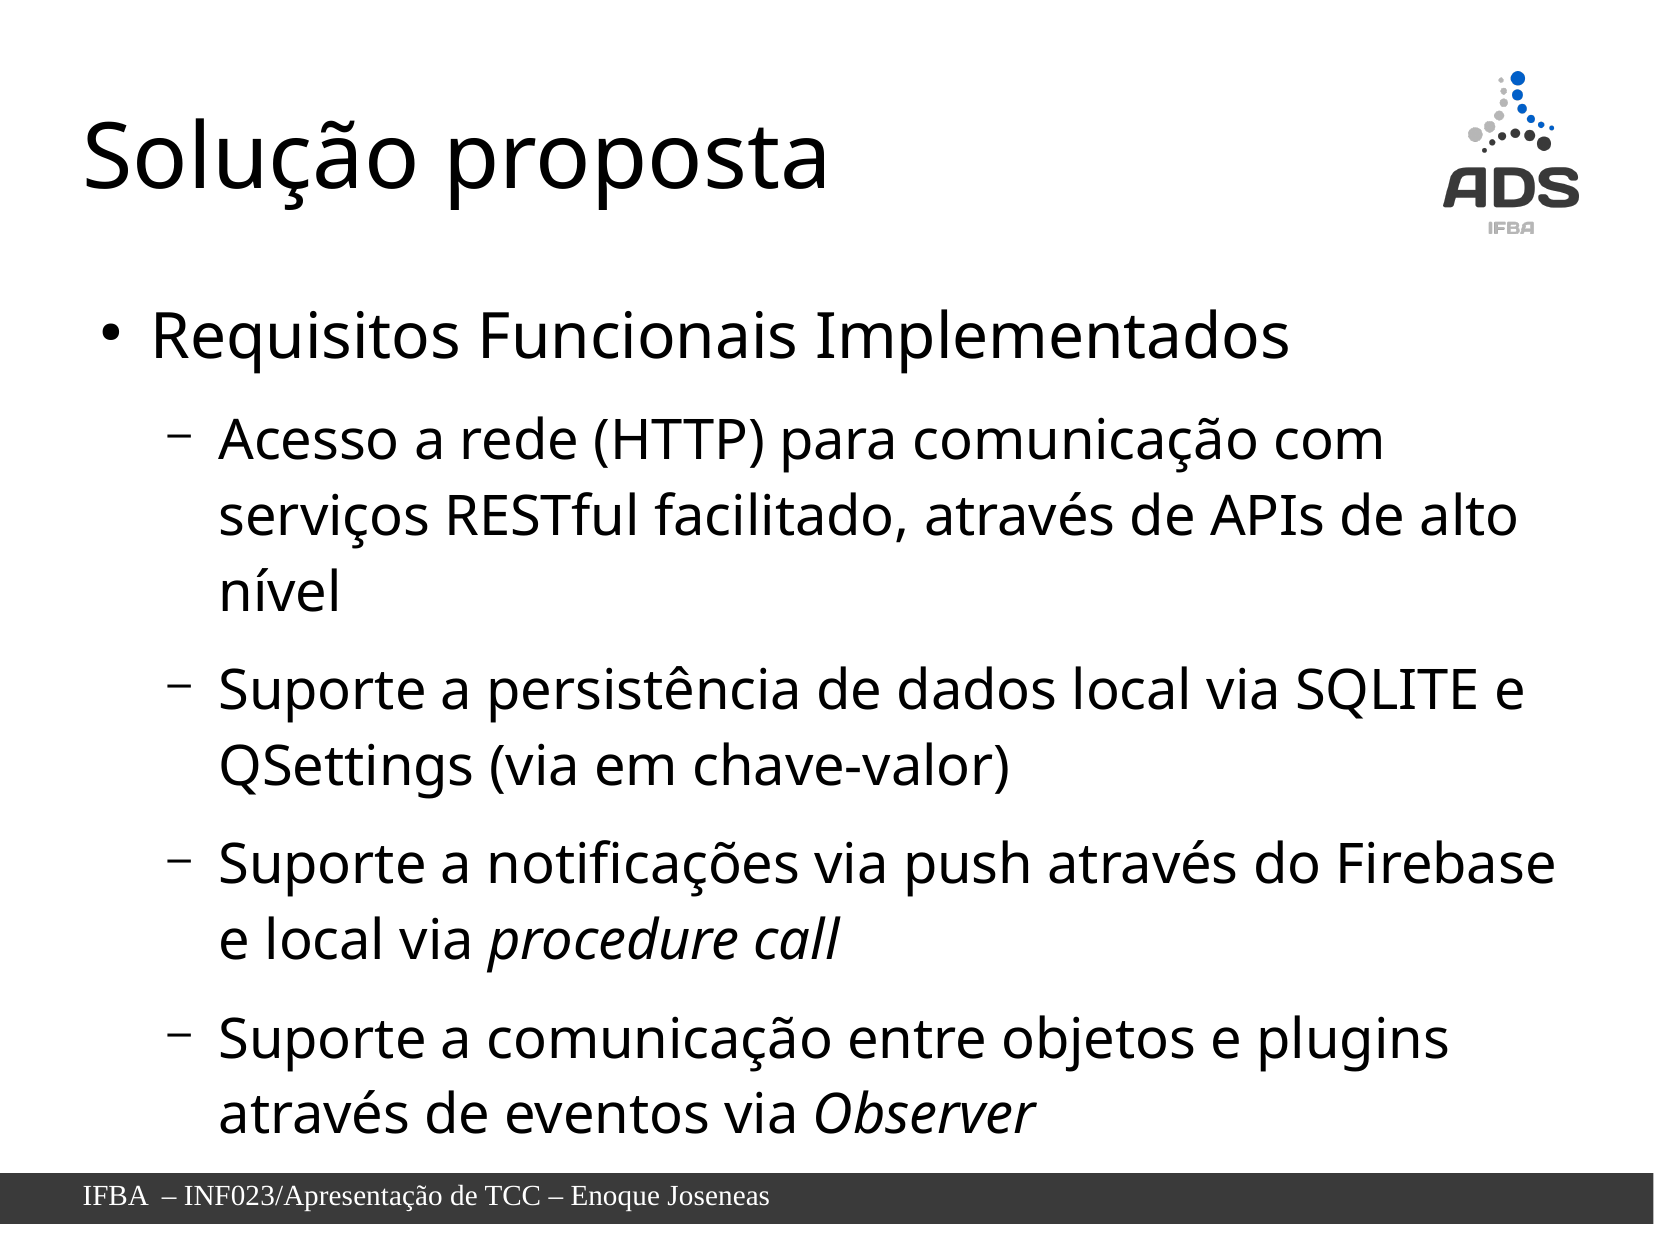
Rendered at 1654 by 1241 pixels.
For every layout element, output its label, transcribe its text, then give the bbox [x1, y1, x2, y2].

picture [1443, 71, 1579, 234]
title Solução proposta [82, 49, 1426, 257]
list Requisitos Funcionais Implementados Acesso a rede (HTTP) para comunicação com serviços RESTful facilitado, através de APIs de alto nível Suporte a persistência de dados local via SQLITE e QSettings (via em chave-valor) Suporte a notificações via push através do Firebase e local via procedure call Suporte a comunicação entre objetos e plugins através de eventos via Observer [82, 290, 1571, 1156]
